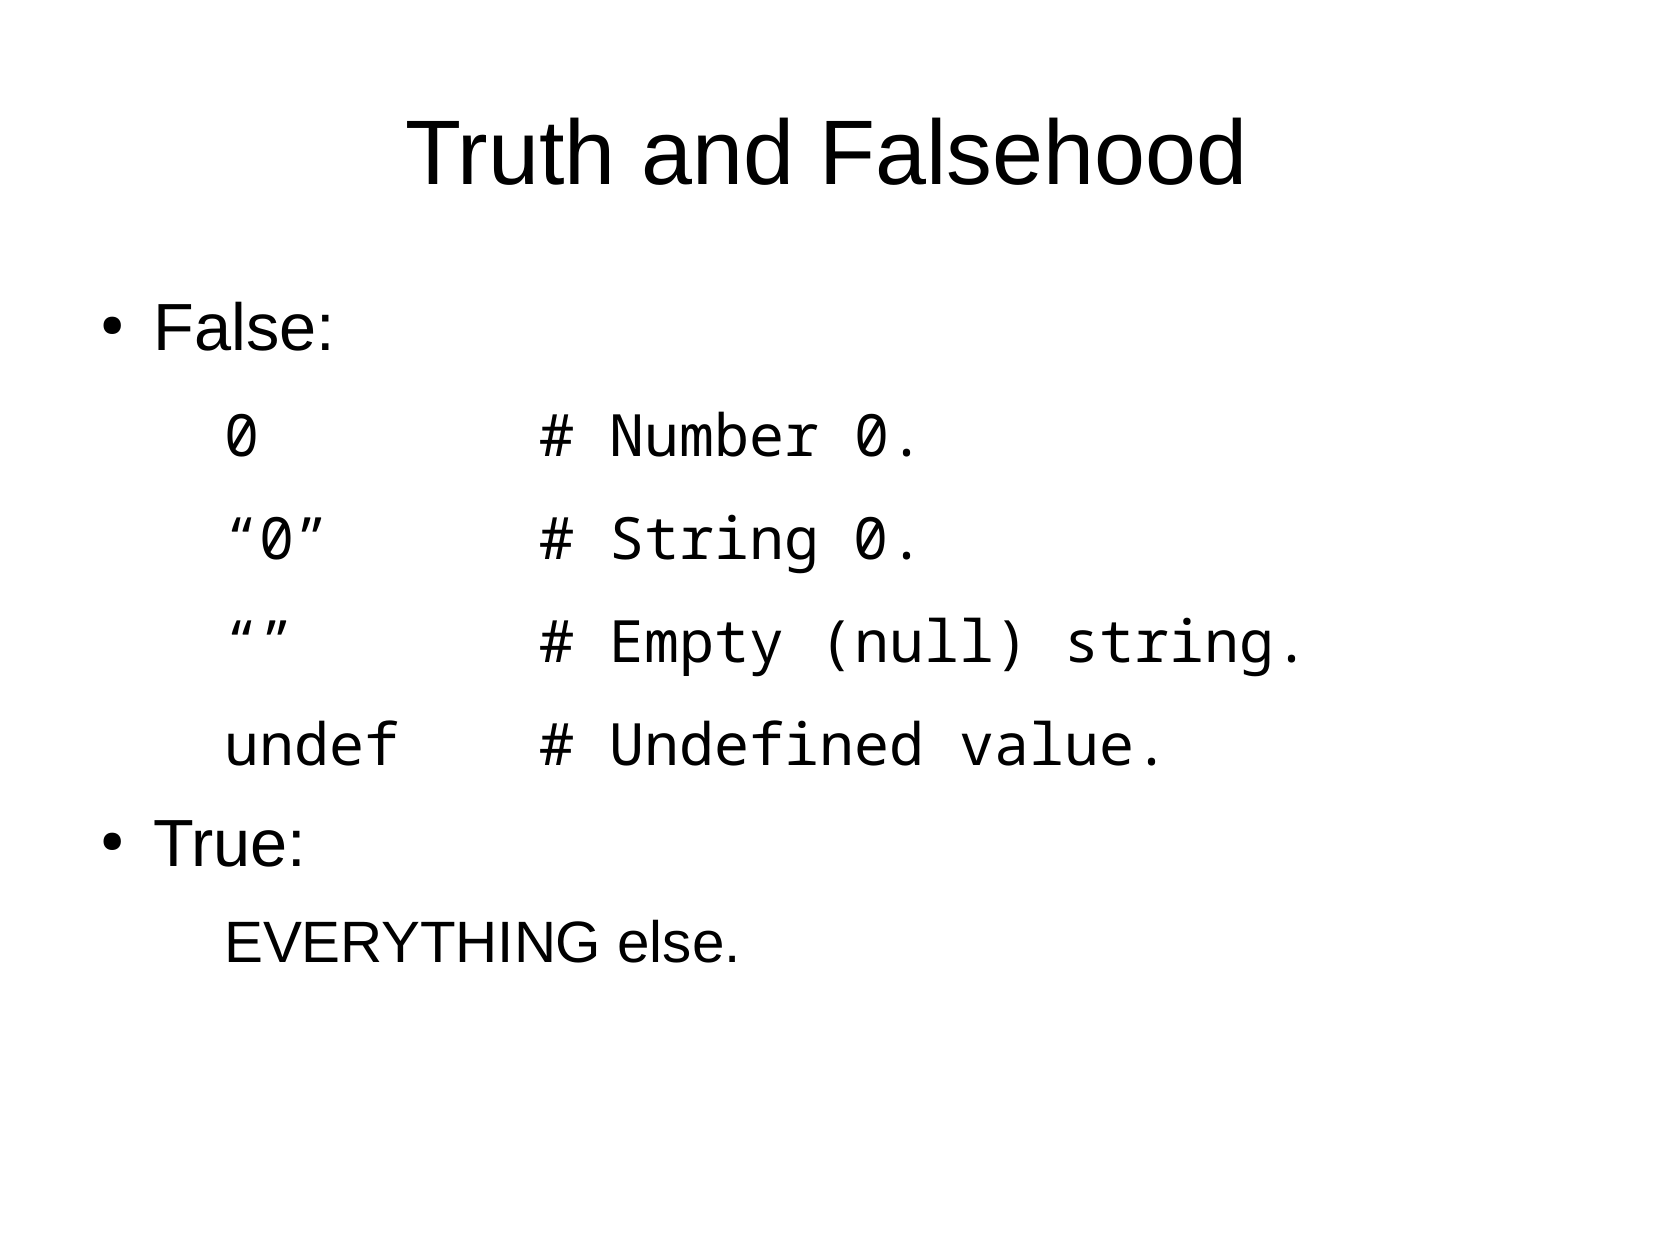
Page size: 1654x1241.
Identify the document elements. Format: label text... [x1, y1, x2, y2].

title Truth and Falsehood [82, 49, 1571, 257]
list False: 0 # Number 0. “0” # String 0. “” # Empty (null) string. undef # Undefined value. True: EVERYTHING else. [82, 290, 1571, 1010]
